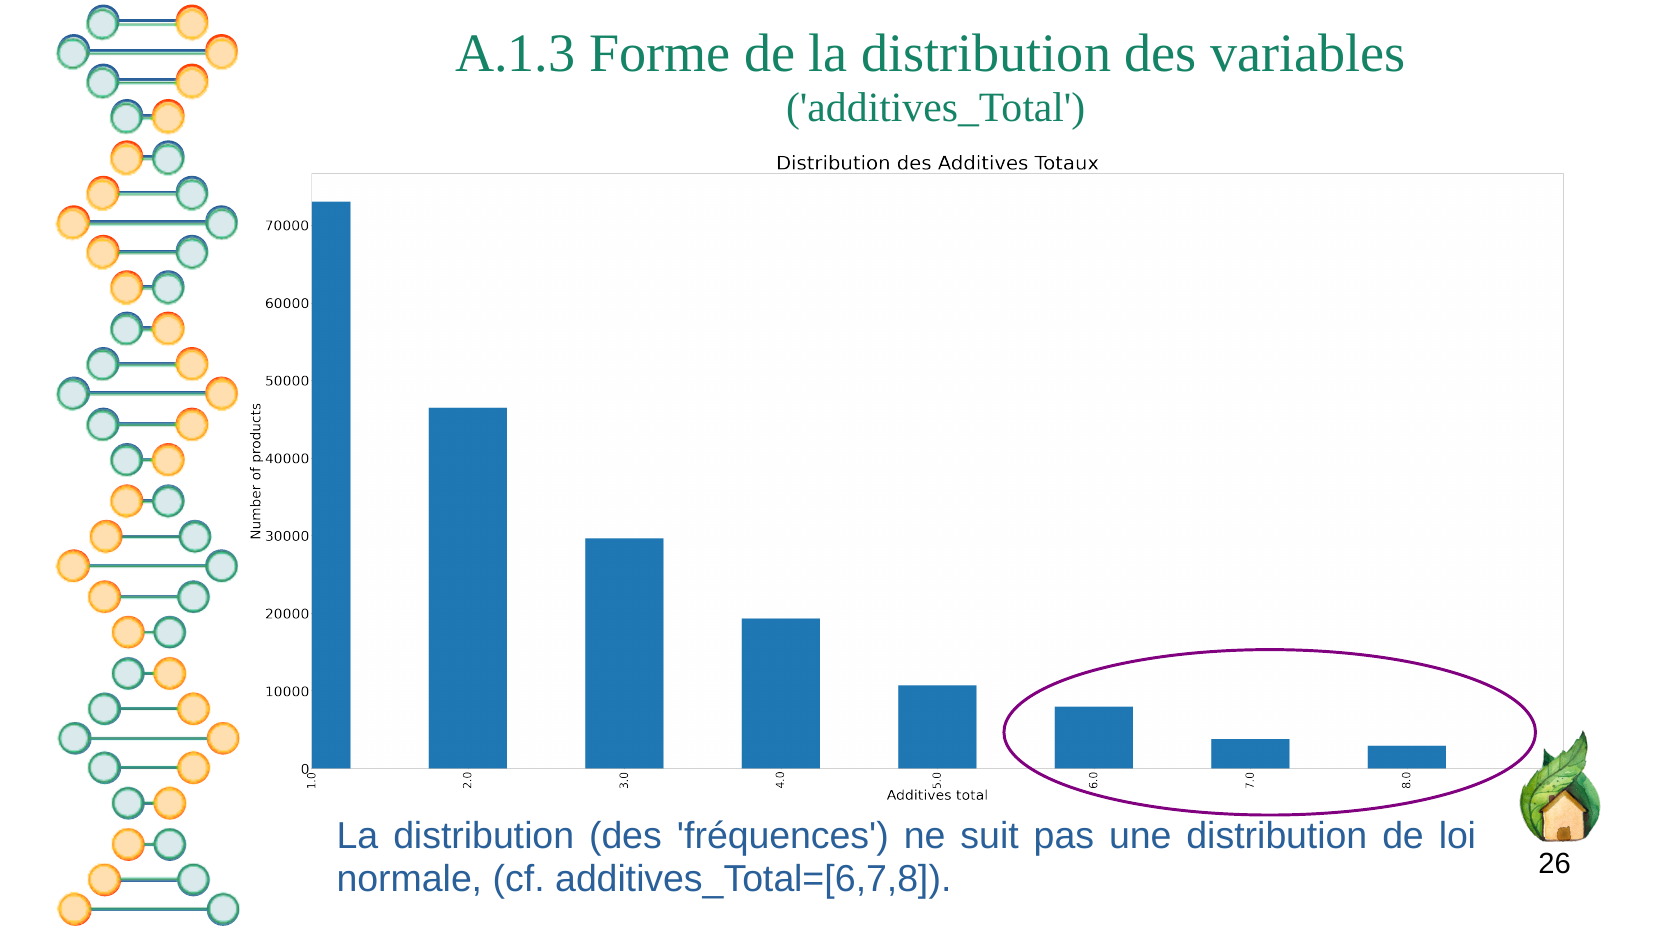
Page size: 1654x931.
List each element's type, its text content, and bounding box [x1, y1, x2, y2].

picture [1006, 652, 1533, 804]
picture [0, 0, 1619, 931]
title A.1.3 Forme de la distribution des variables ('additives_Total') [351, 0, 1565, 153]
list La distribution (des 'fréquences') ne suit pas une distribution de loi normale, (cf. additives_Total=[6,7,8]). [351, 814, 1477, 906]
